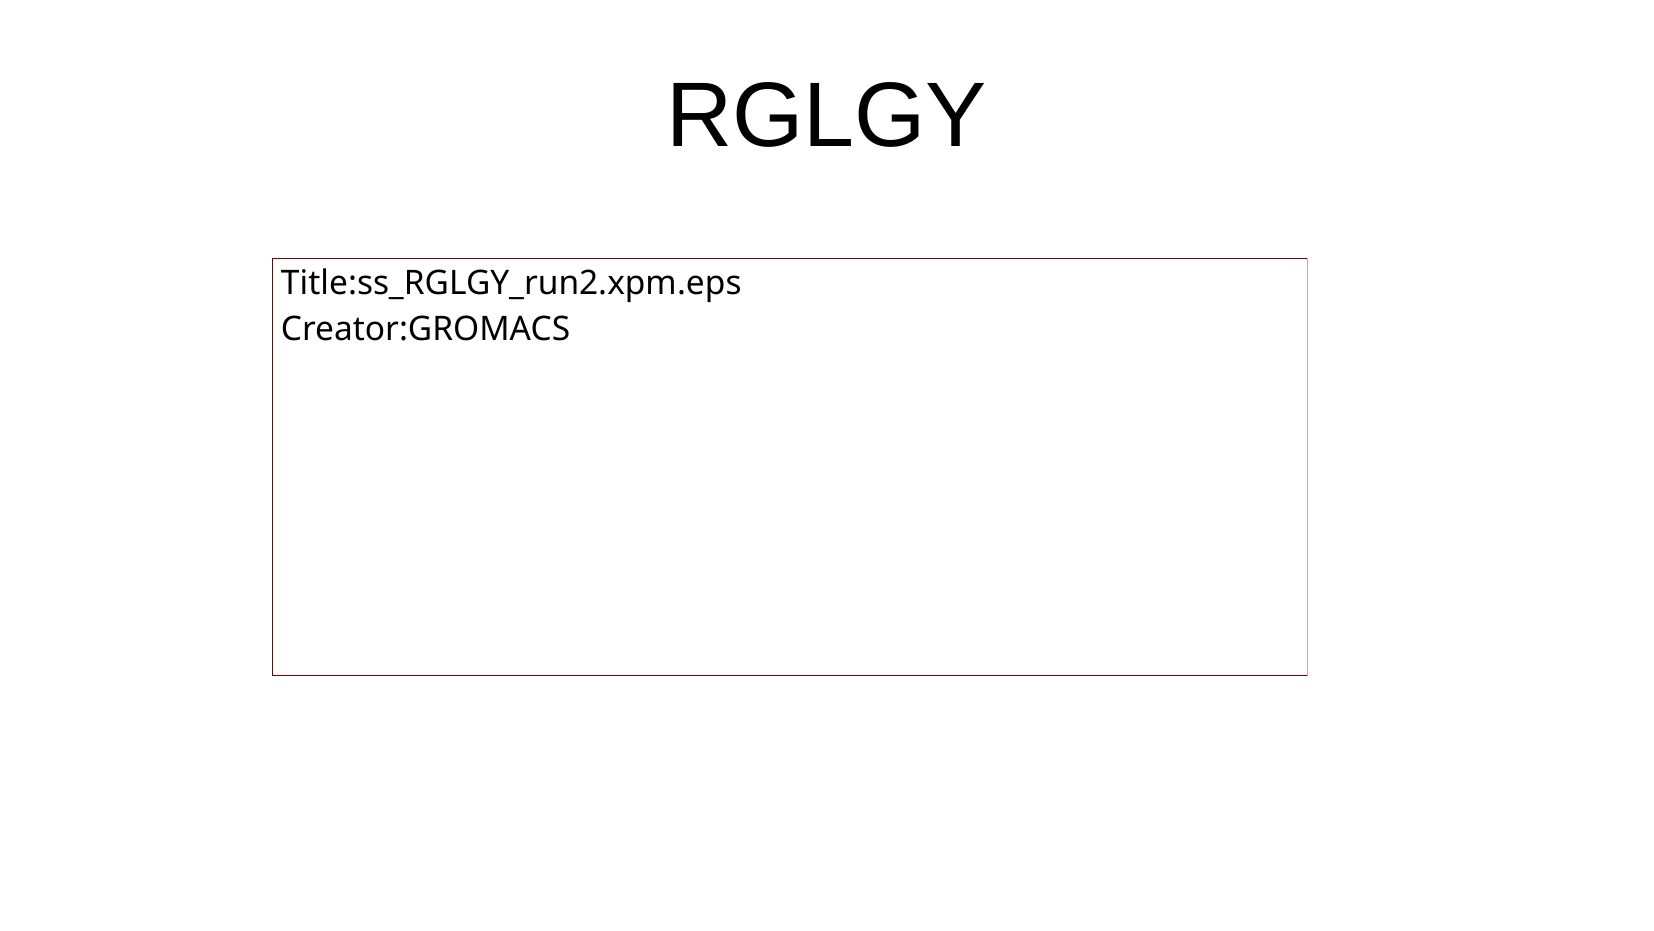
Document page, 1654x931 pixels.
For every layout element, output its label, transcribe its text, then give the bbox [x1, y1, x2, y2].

title RGLGY [82, 37, 1571, 193]
picture [270, 256, 1308, 676]
